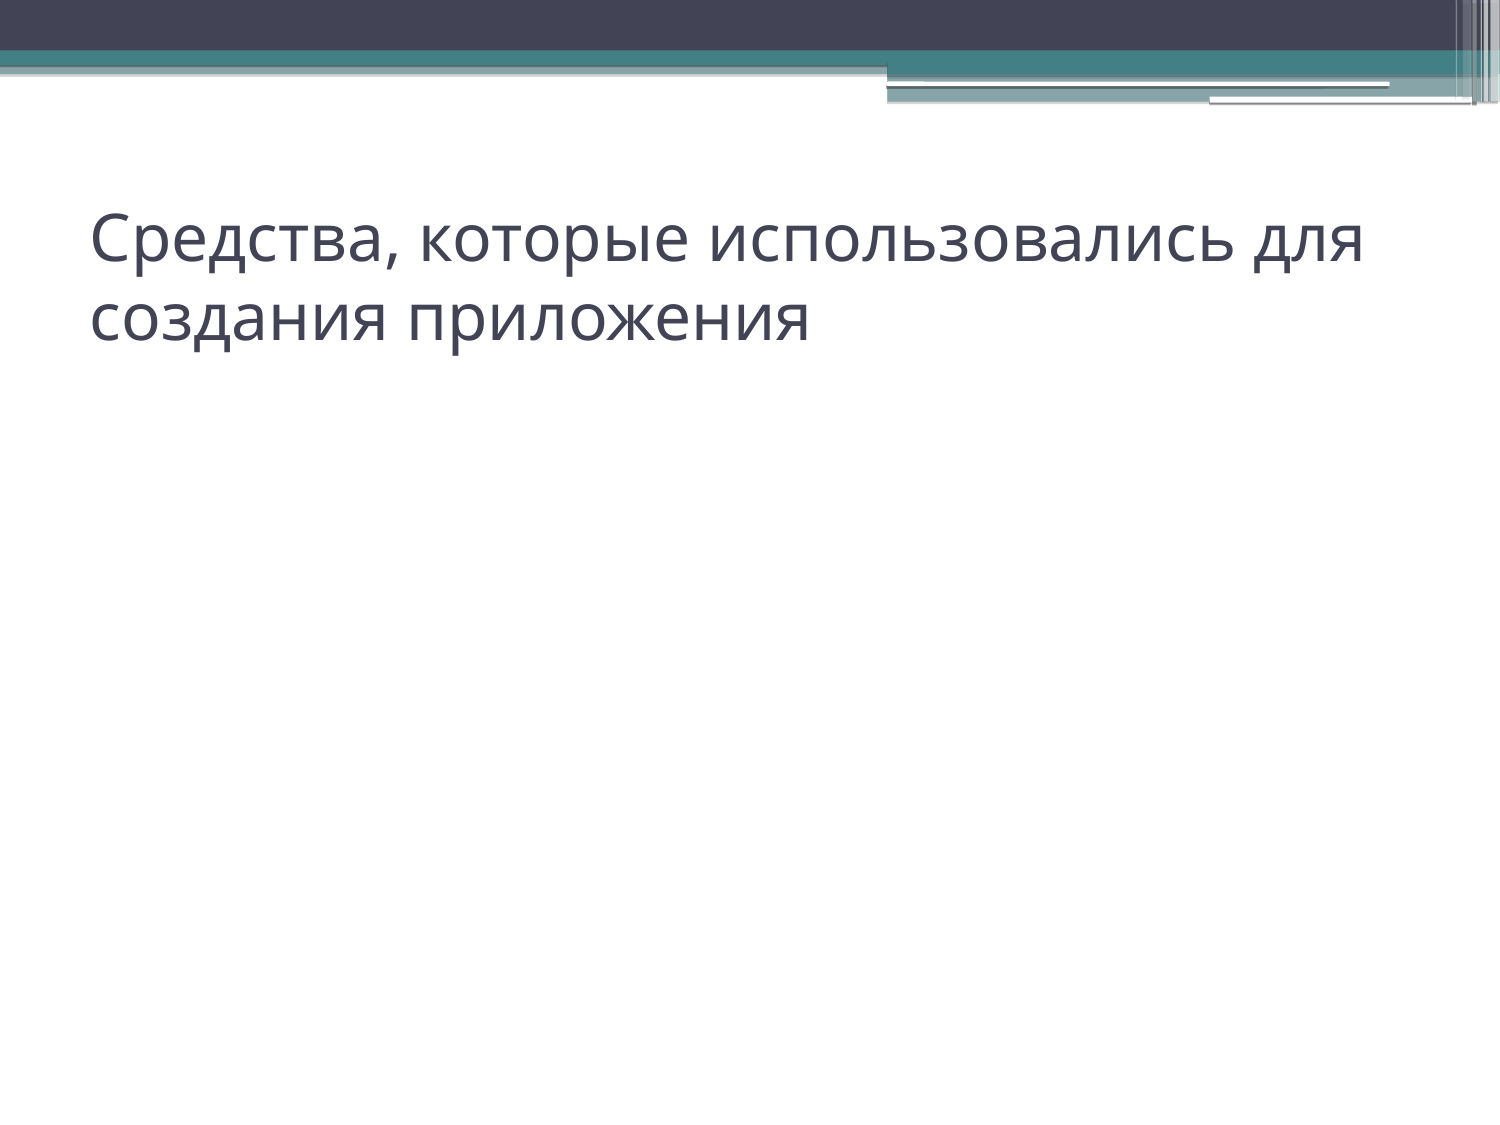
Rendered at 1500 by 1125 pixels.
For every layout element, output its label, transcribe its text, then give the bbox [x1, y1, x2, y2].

title Средства, которые использовались для создания приложения [75, 187, 1425, 363]
